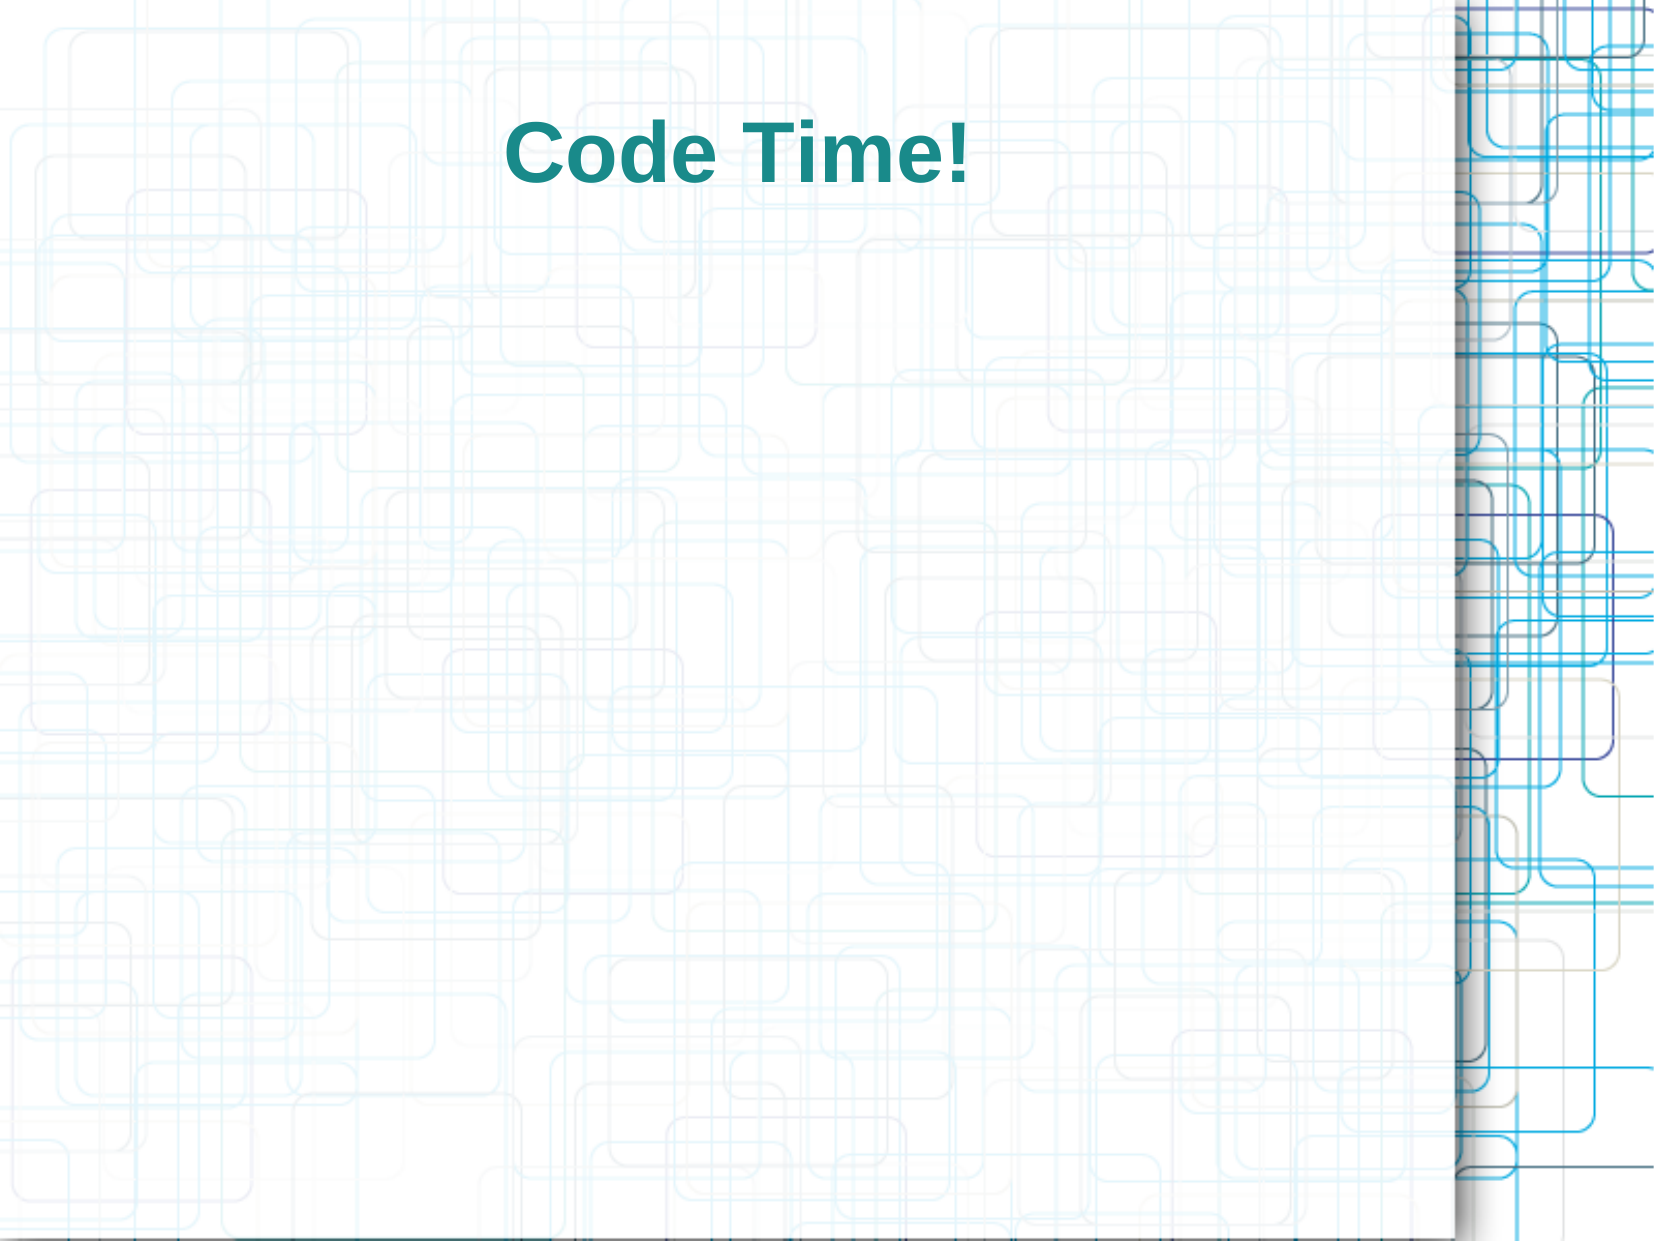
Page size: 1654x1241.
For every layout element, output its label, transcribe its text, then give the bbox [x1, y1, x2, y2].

picture [0, 0, 1654, 1241]
title Code Time! [59, 49, 1418, 257]
